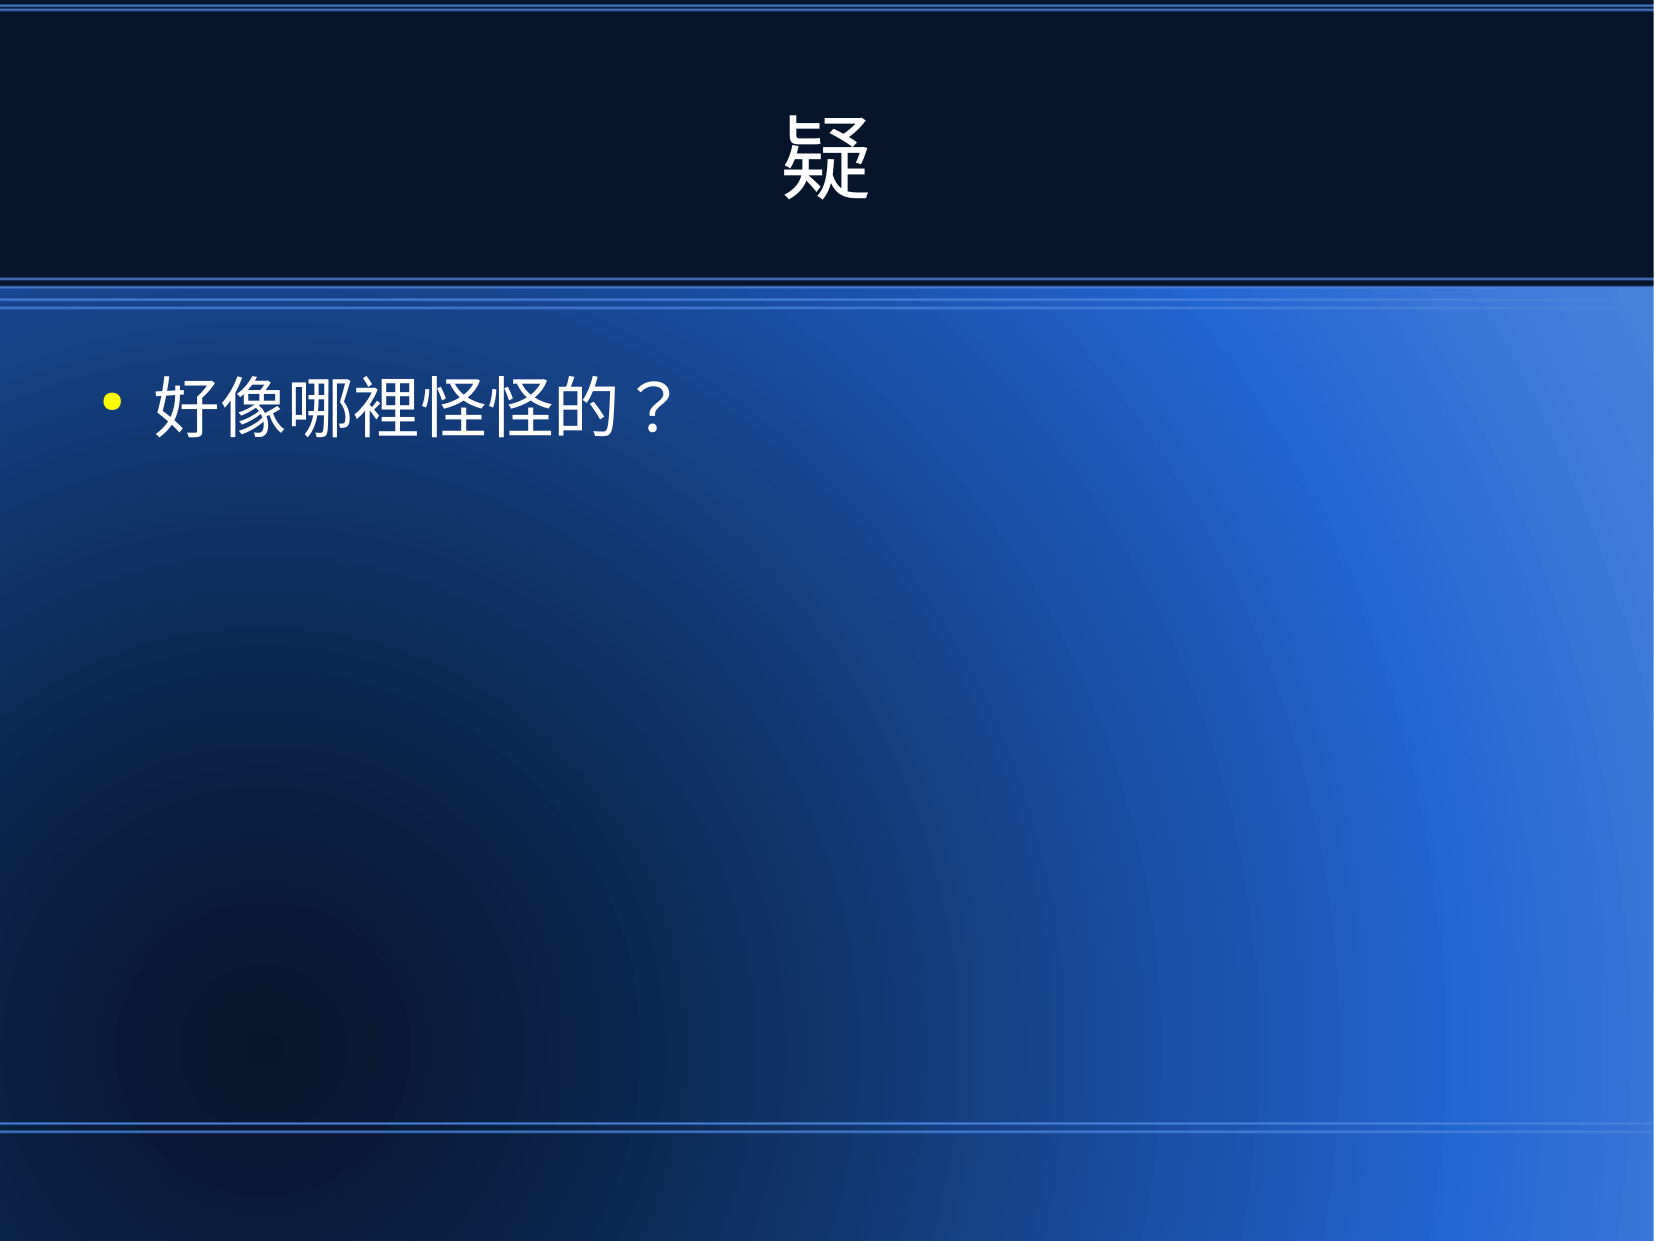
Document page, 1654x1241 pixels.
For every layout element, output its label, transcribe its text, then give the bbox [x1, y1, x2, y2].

list 好像哪裡怪怪的？ [82, 355, 1571, 1075]
title 疑 [82, 49, 1571, 257]
picture [0, 0, 1654, 1241]
